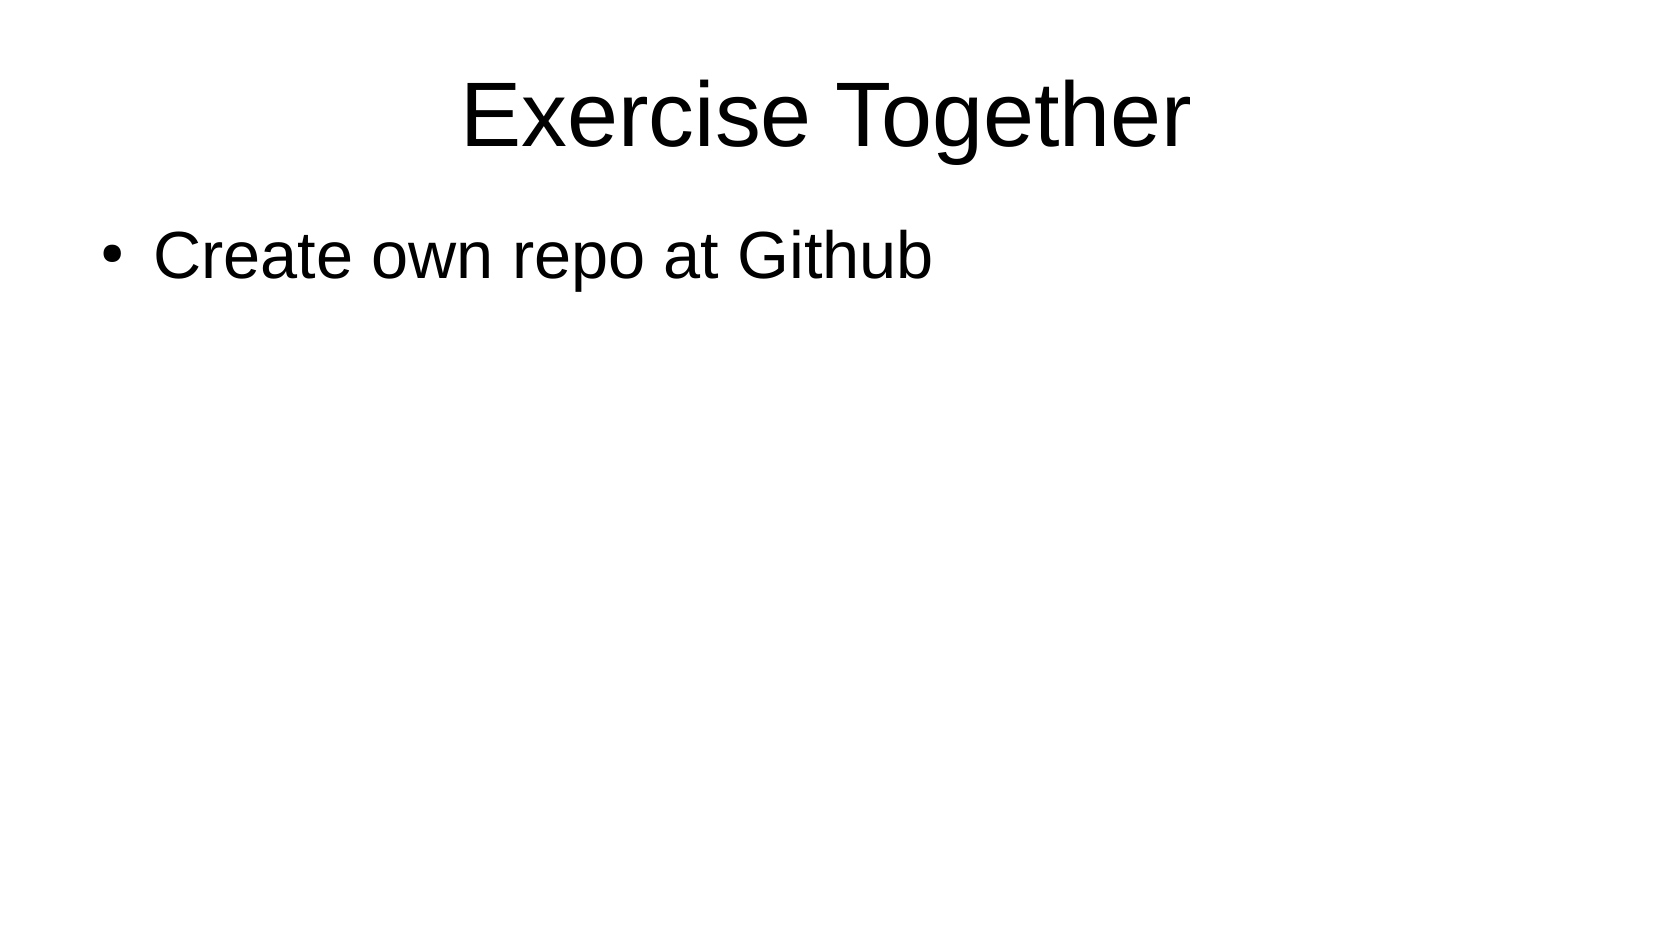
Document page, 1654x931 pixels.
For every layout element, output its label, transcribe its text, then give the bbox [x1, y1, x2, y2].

title Exercise Together [82, 37, 1571, 193]
list Create own repo at Github [82, 217, 1571, 758]
